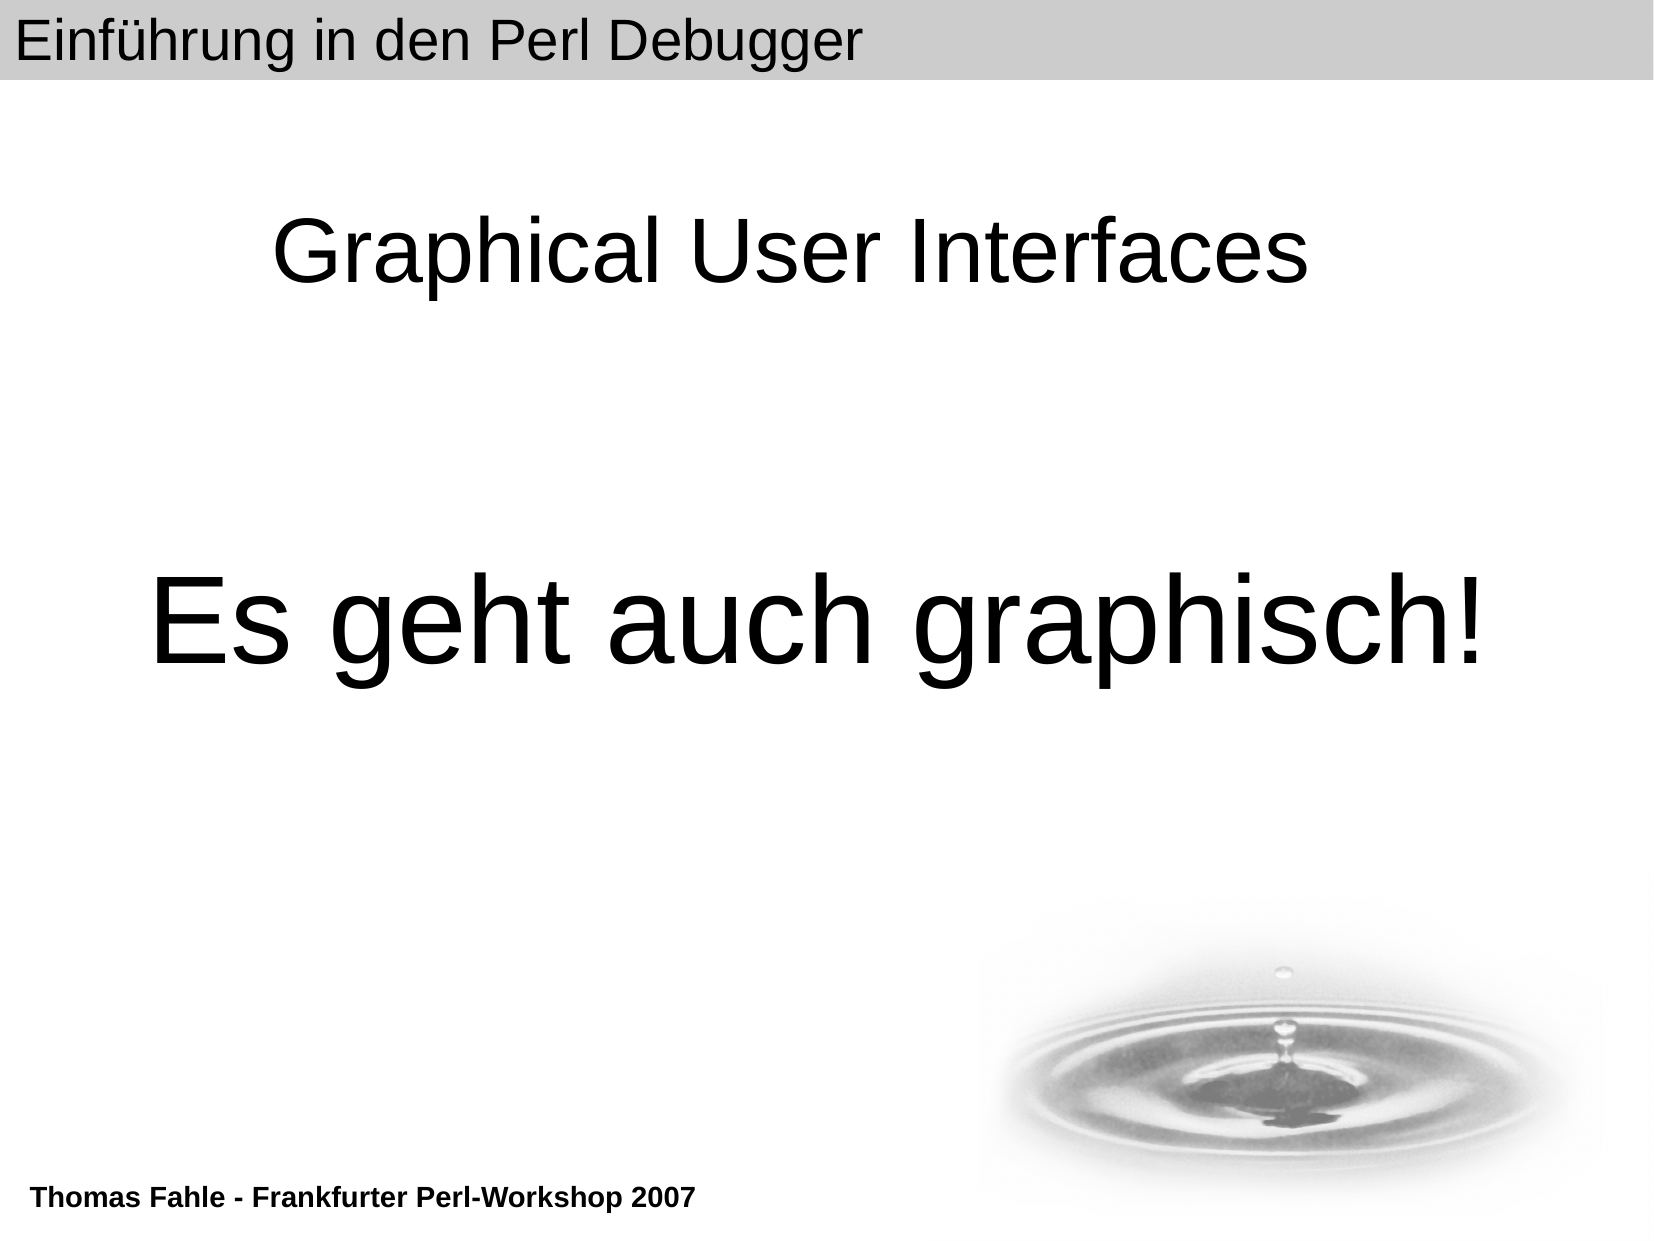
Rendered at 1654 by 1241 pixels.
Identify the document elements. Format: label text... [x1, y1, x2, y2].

picture [0, 80, 1654, 1241]
text_box Es geht auch graphisch! [132, 542, 1521, 698]
title Graphical User Interfaces [47, 147, 1536, 355]
